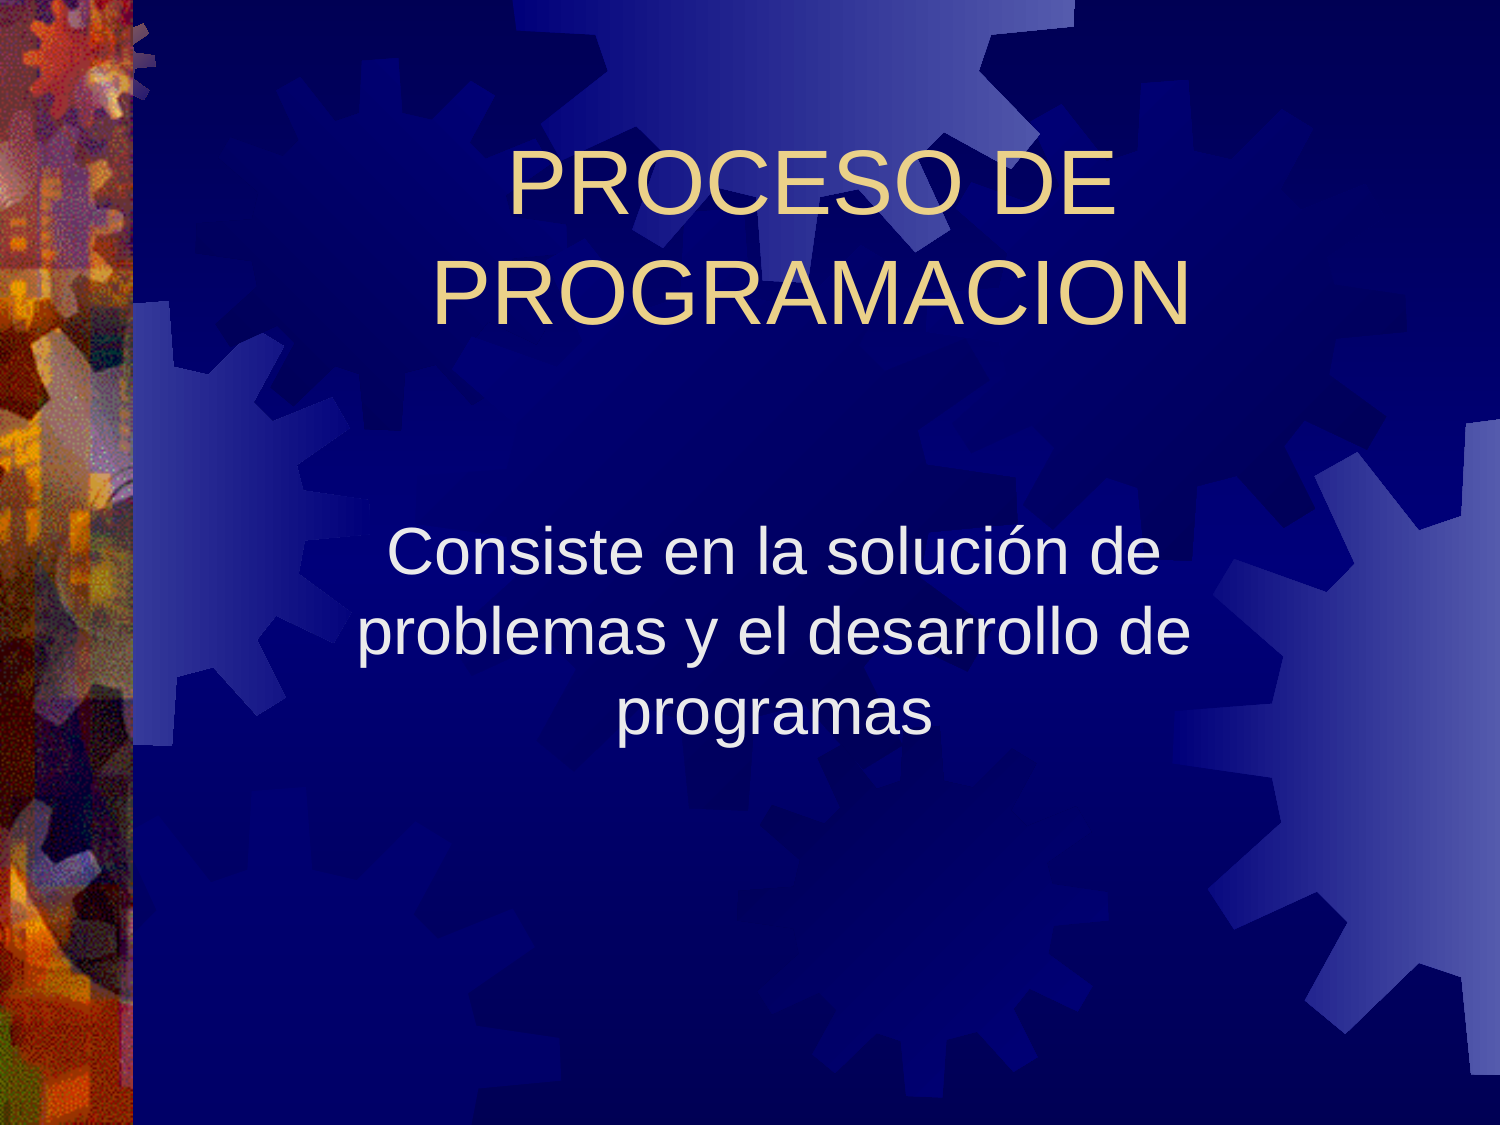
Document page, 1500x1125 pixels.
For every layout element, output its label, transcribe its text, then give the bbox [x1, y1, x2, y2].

title PROCESO DE PROGRAMACION [174, 162, 1450, 350]
picture [0, 0, 133, 1125]
subtitle Consiste en la solución de problemas y el desarrollo de programas [249, 500, 1300, 788]
